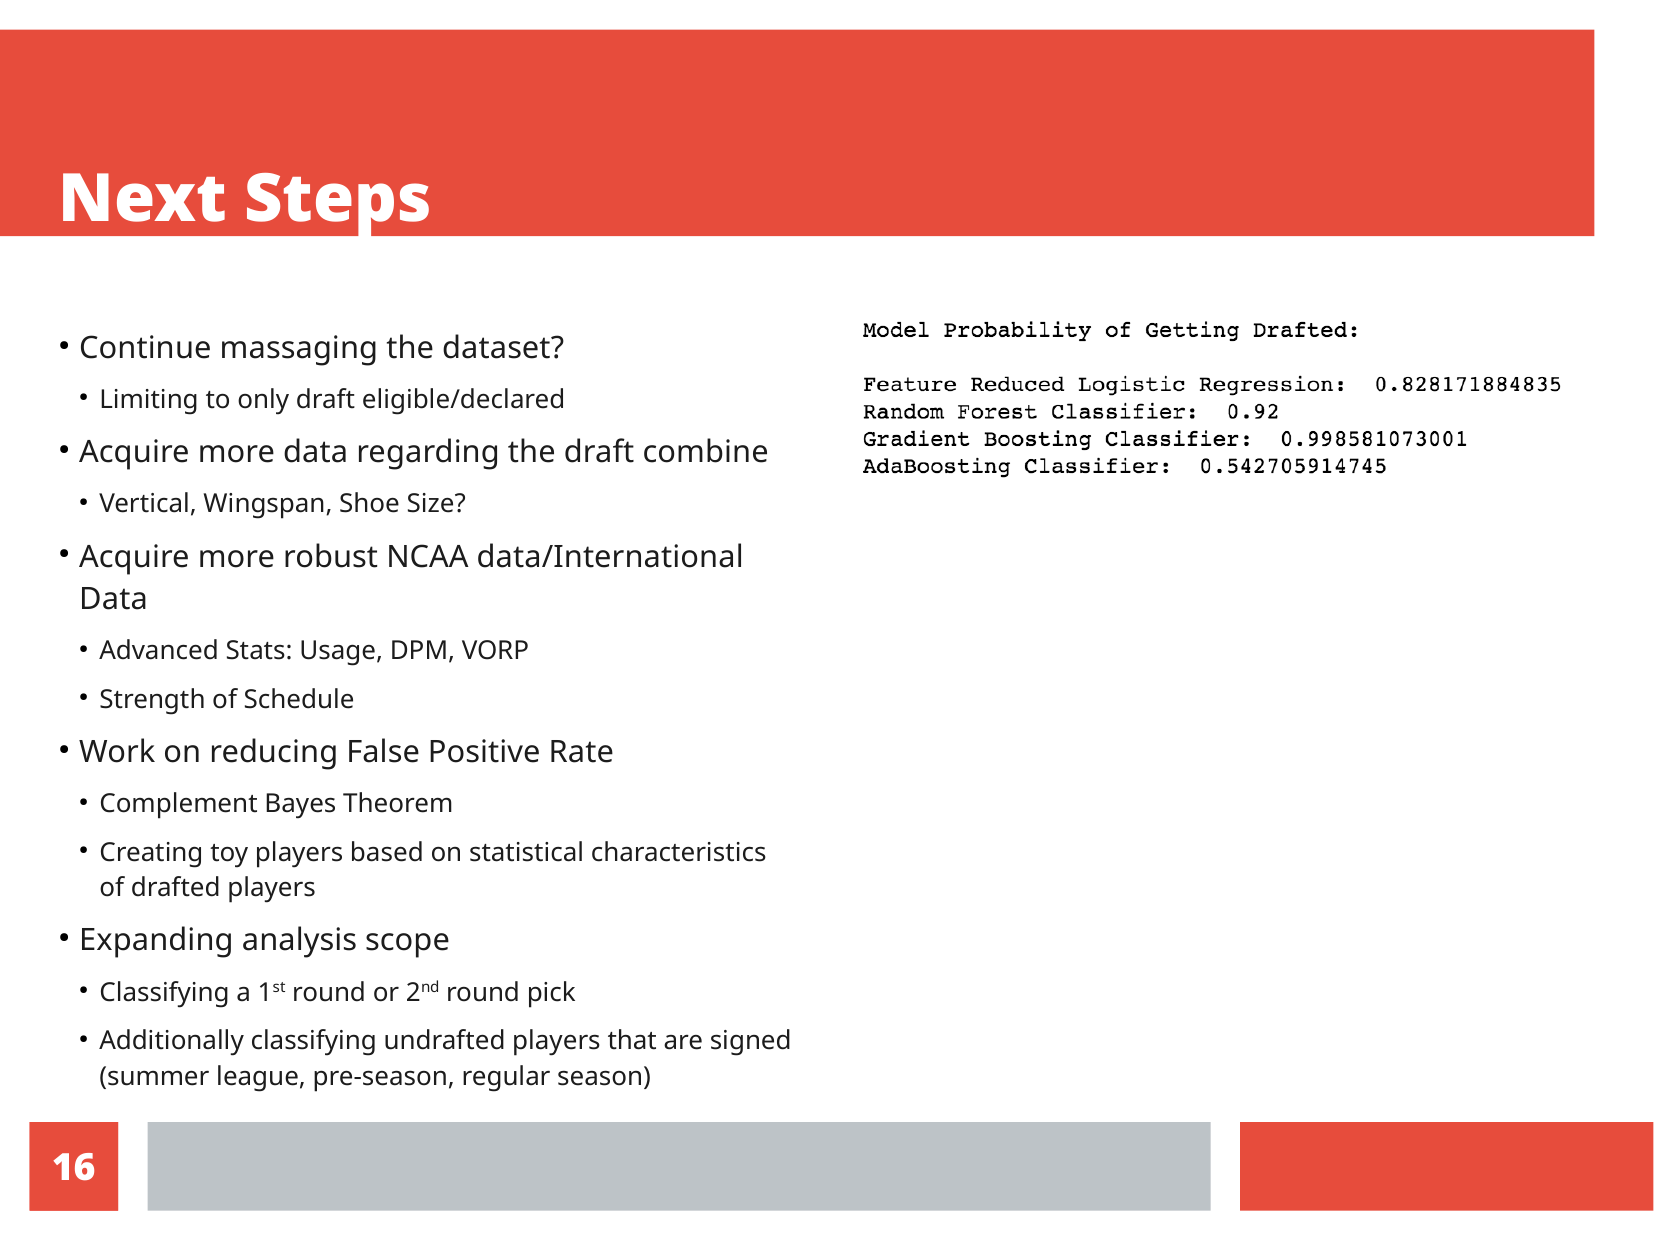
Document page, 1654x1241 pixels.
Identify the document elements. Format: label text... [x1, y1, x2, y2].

picture [840, 317, 1575, 496]
list Continue massaging the dataset? Limiting to only draft eligible/declared Acquire more data regarding the draft combine Vertical, Wingspan, Shoe Size? Acquire more robust NCAA data/International Data Advanced Stats: Usage, DPM, VORP Strength of Schedule Work on reducing False Positive Rate Complement Bayes Theorem Creating toy players based on statistical characteristics of drafted players Expanding analysis scope Classifying a 1st round or 2nd round pick Additionally classifying undrafted players that are signed (summer league, pre-season, regular season) [59, 324, 794, 1093]
title Next Steps [59, 59, 1595, 207]
